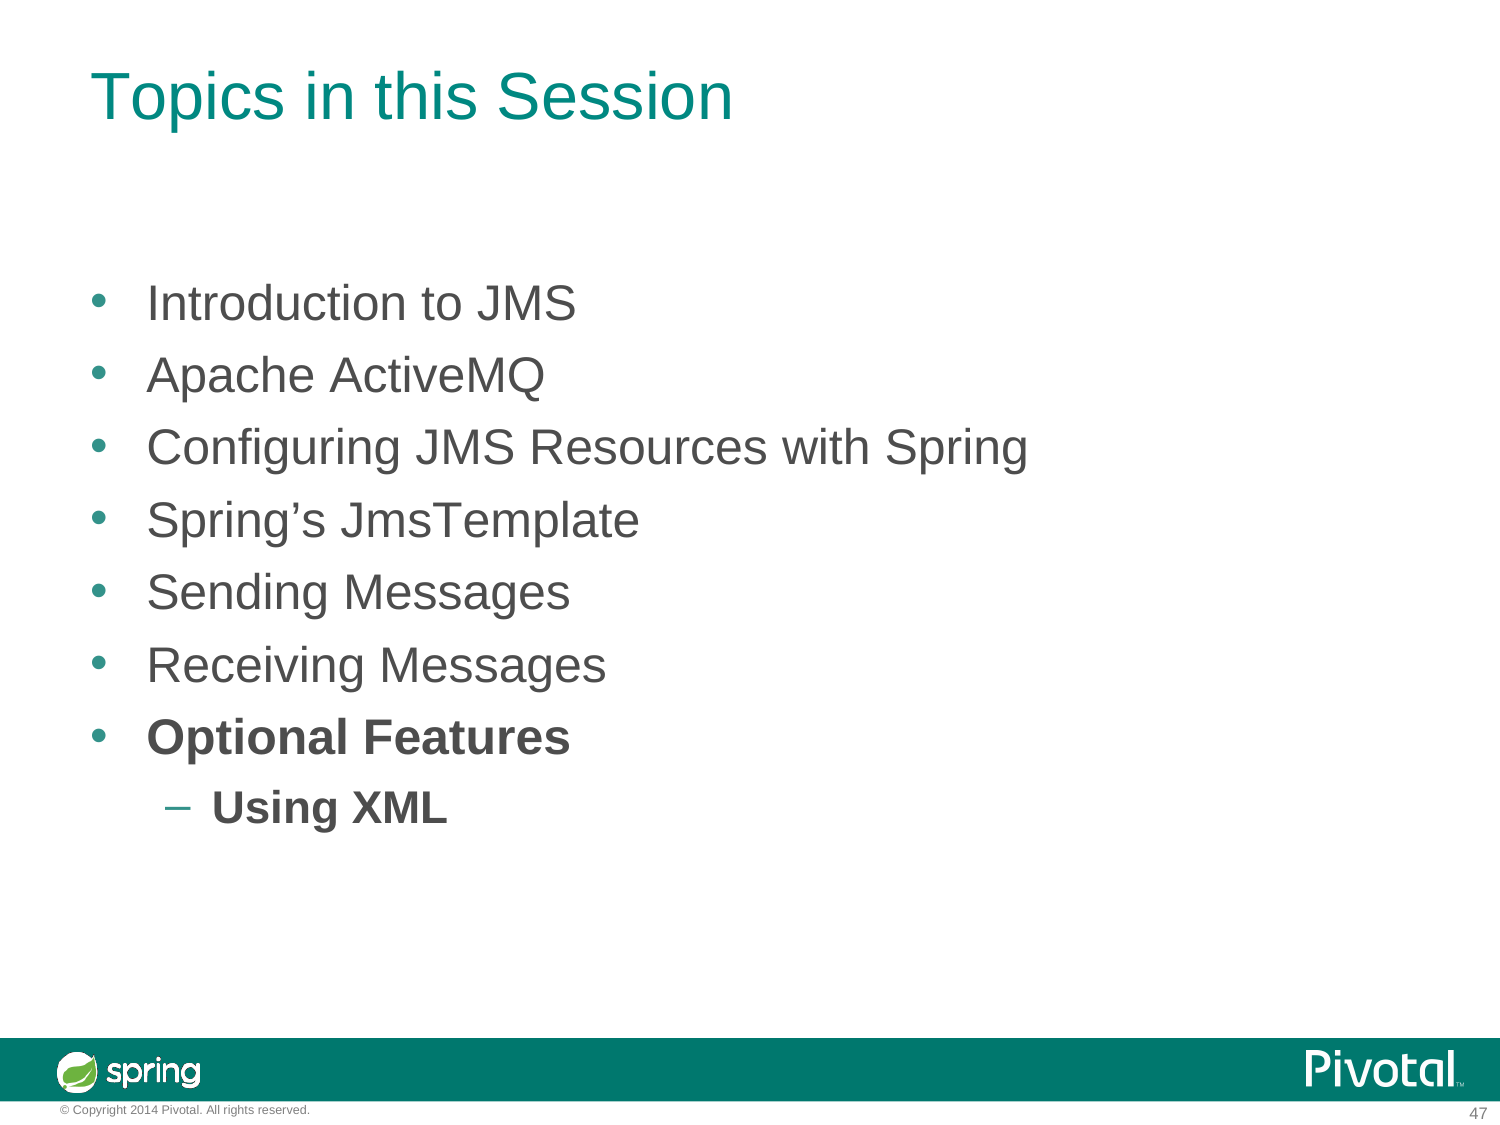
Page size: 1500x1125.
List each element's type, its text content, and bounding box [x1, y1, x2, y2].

list Introduction to JMS Apache ActiveMQ Configuring JMS Resources with Spring Spring’s JmsTemplate Sending Messages Receiving Messages Optional Features Using XML [75, 262, 1426, 1005]
title Topics in this Session [75, 45, 1426, 233]
picture [32, 1041, 210, 1103]
picture [1306, 1050, 1464, 1087]
